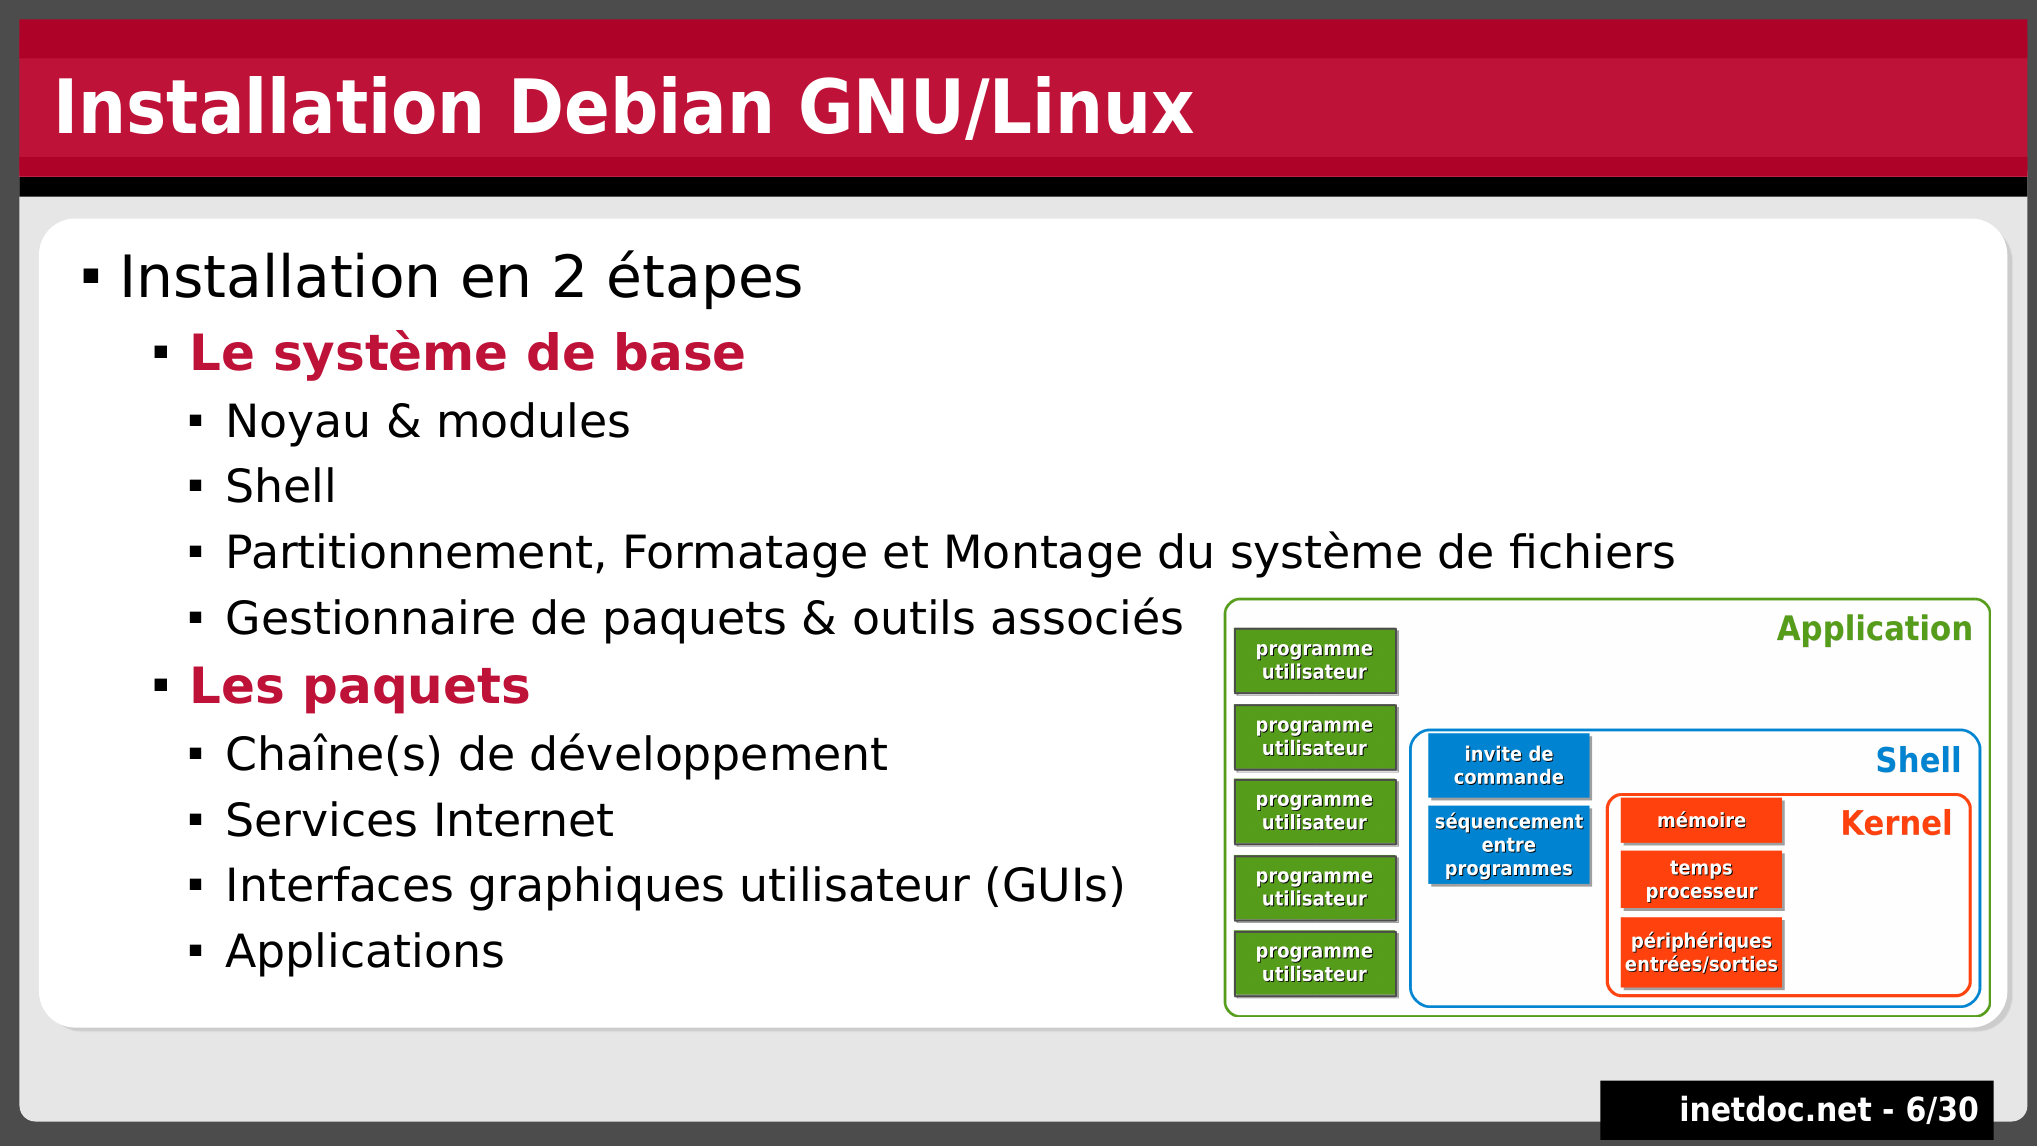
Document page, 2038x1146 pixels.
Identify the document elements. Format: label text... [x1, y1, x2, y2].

picture [1222, 596, 1991, 1017]
text_box [19, 157, 2028, 1122]
text_box [19, 19, 2028, 59]
text_box Installation Debian GNU/Linux [19, 59, 2028, 157]
text_box Installation en 2 étapes Le système de base Noyau & modules Shell Partitionnement, Formatage et Montage du système de fichiers Gestionnaire de paquets & outils associés Les paquets Chaîne(s) de développement Services Internet Interfaces graphiques utilisateur (GUIs) Applications [38, 218, 2008, 1028]
text_box inetdoc.net - <numéro>/30 [1600, 1080, 1994, 1140]
